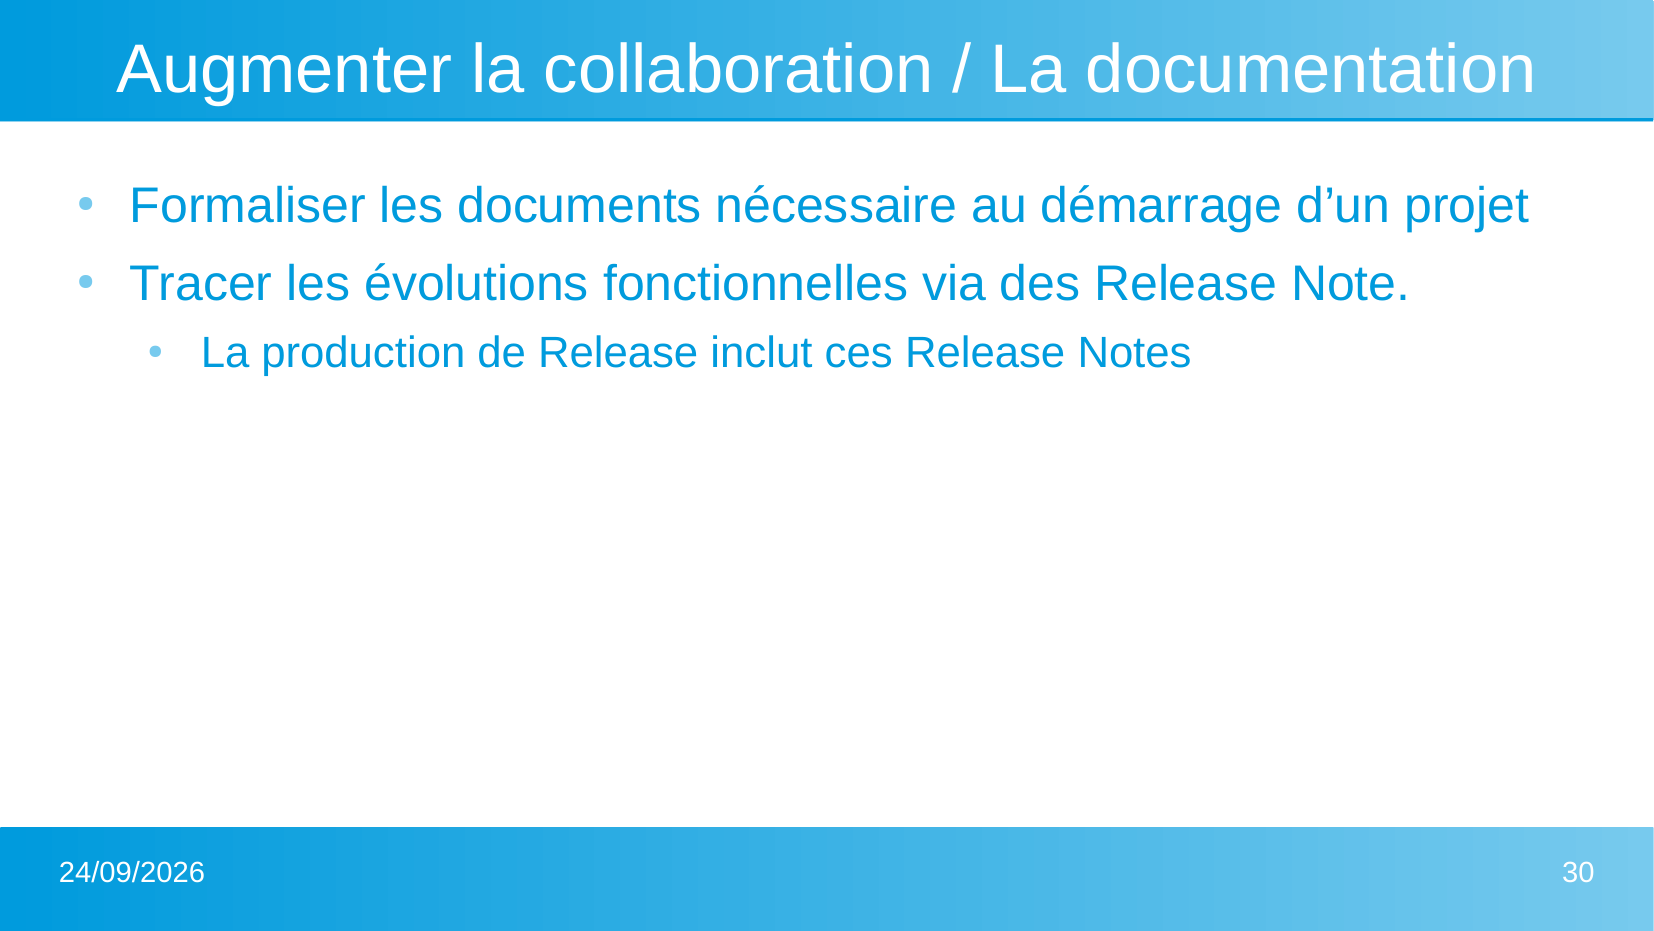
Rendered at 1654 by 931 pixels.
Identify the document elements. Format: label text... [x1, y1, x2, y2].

list Formaliser les documents nécessaire au démarrage d’un projet Tracer les évolutions fonctionnelles via des Release Note. La production de Release inclut ces Release Notes [59, 177, 1595, 768]
title Augmenter la collaboration / La documentation [59, 29, 1595, 108]
